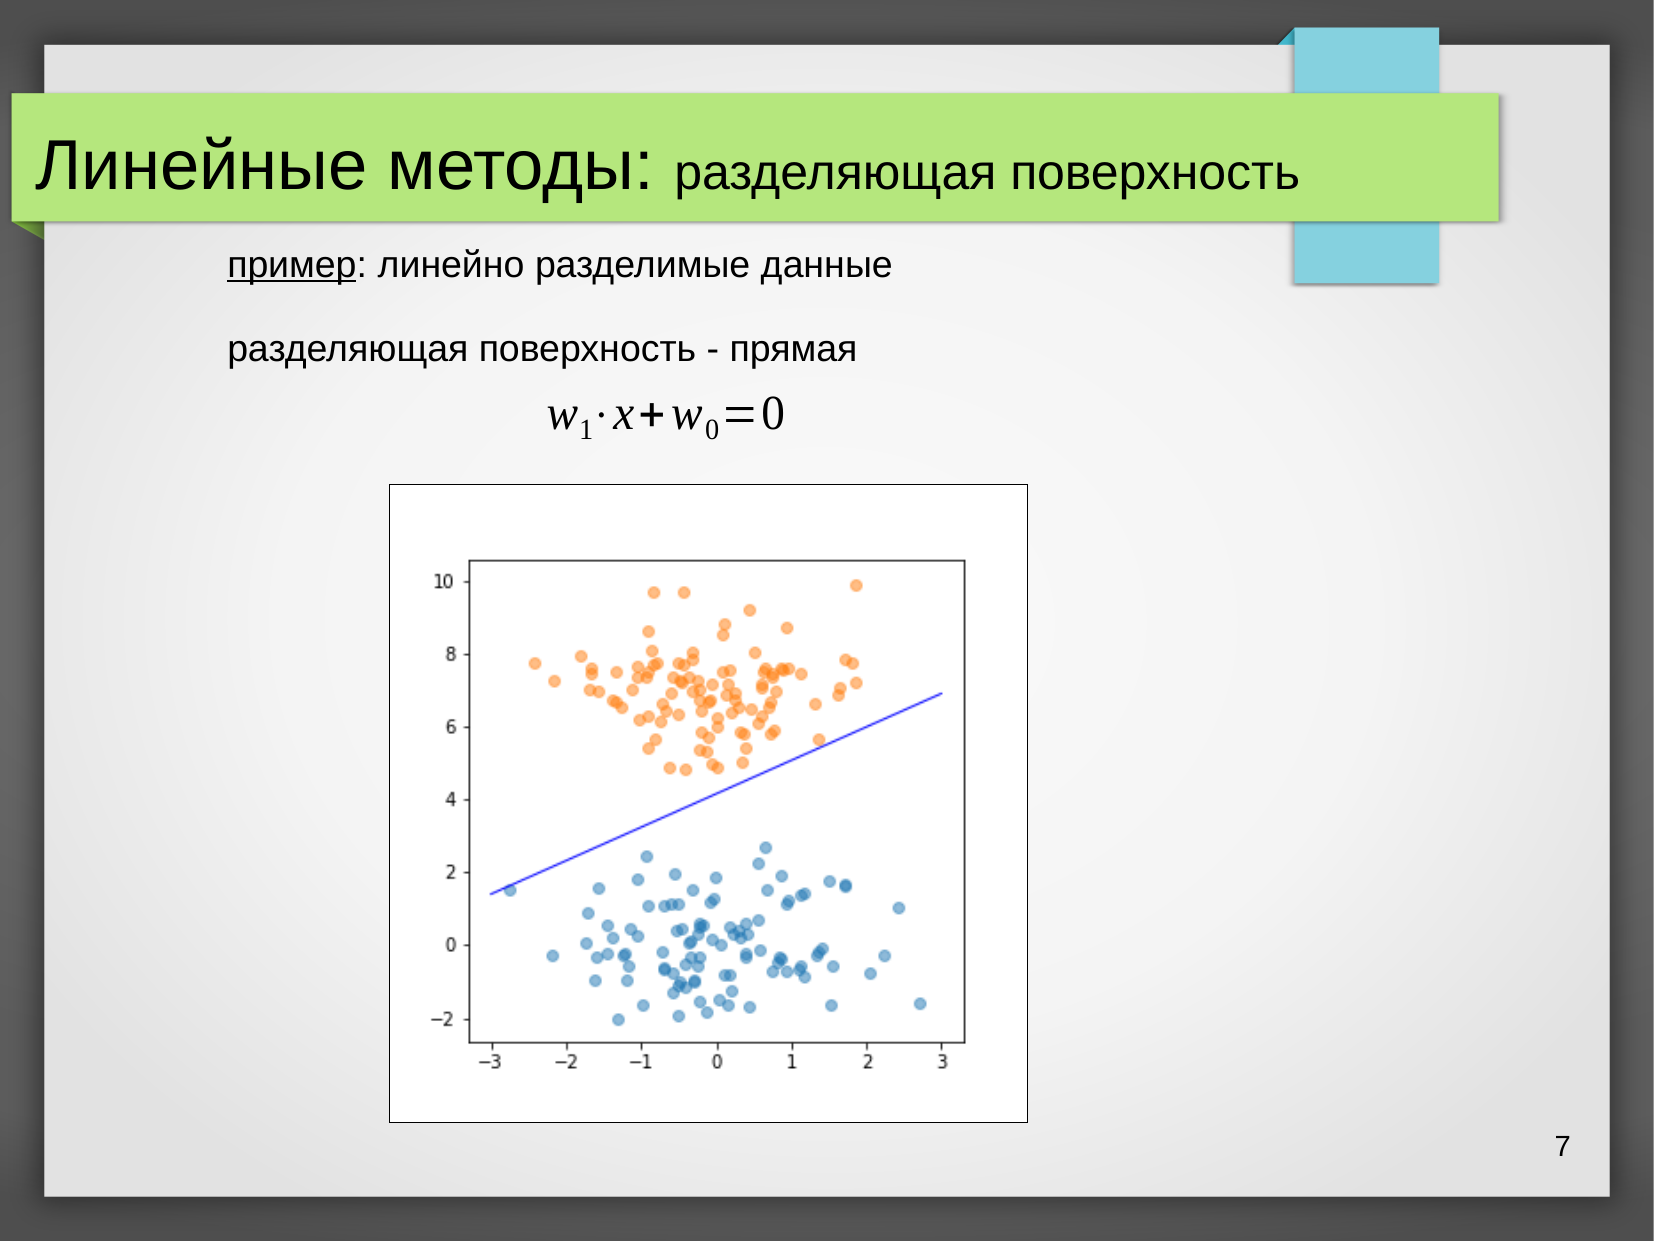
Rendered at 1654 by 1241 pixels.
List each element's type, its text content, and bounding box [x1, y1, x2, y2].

picture [0, 0, 1654, 1241]
chart [539, 396, 792, 449]
title Линейные методы: разделяющая поверхность [35, 94, 1477, 237]
text_box пример: линейно разделимые данные разделяющая поверхность - прямая [212, 236, 1359, 378]
